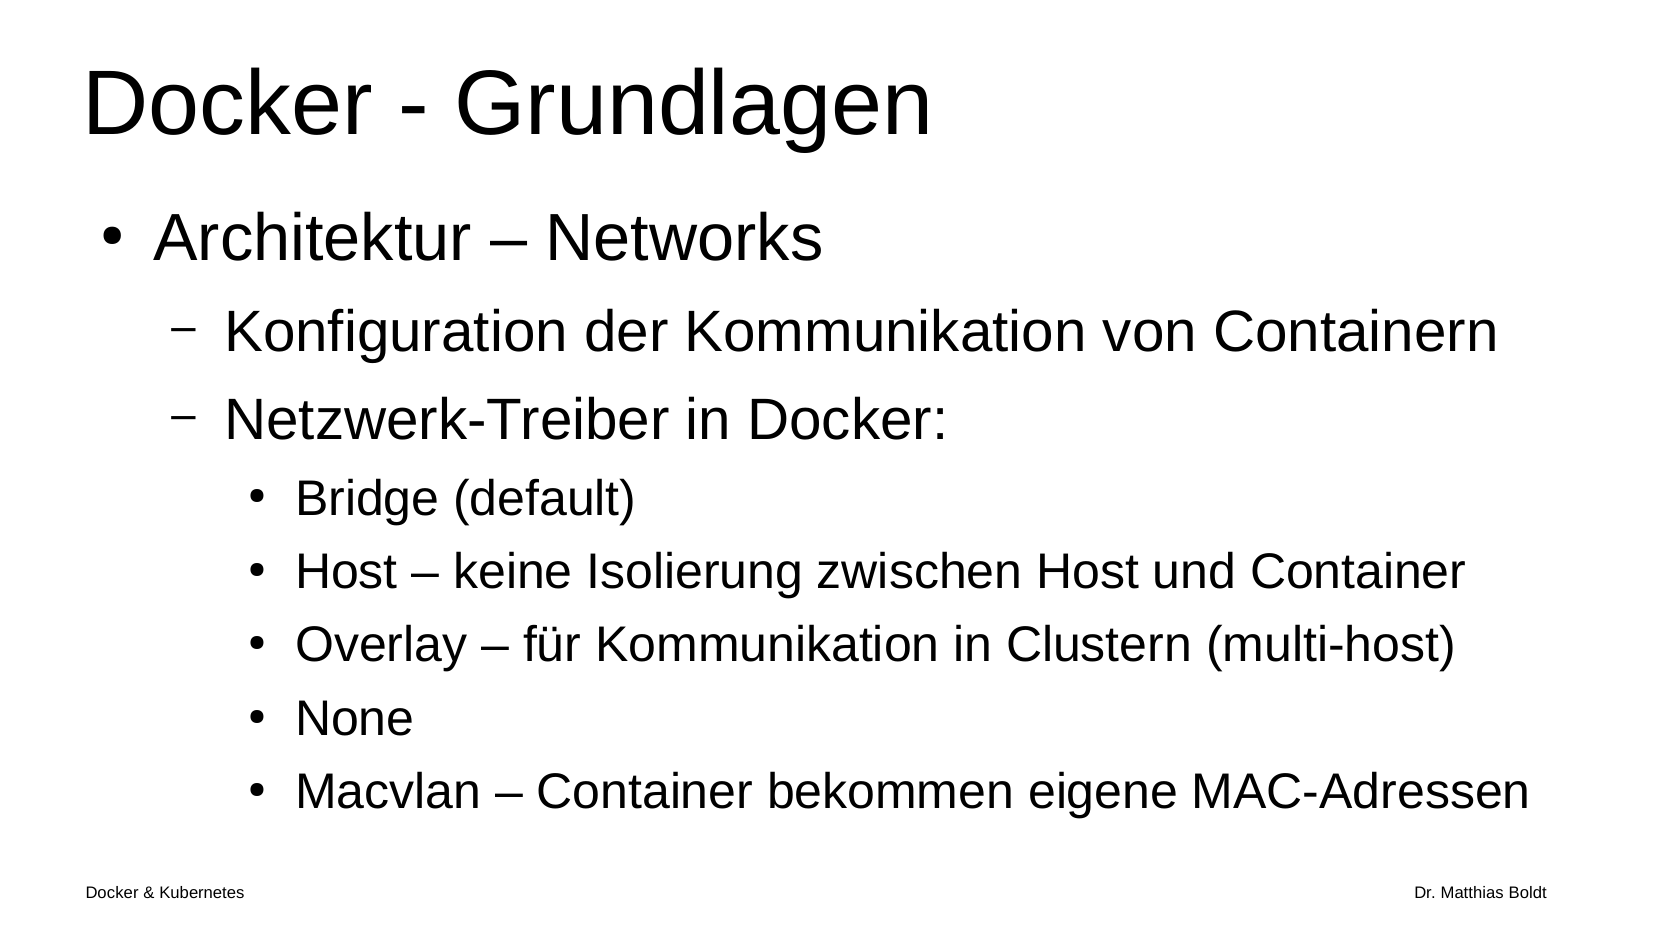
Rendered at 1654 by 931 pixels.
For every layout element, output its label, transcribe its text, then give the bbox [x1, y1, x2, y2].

list Architektur – Networks Konfiguration der Kommunikation von Containern Netzwerk-Treiber in Docker: Bridge (default) Host – keine Isolierung zwischen Host und Container Overlay – für Kommunikation in Clustern (multi-host) None Macvlan – Container bekommen eigene MAC-Adressen [82, 199, 1571, 845]
title Docker - Grundlagen [82, 25, 1571, 181]
text_box Docker & Kubernetes Dr. Matthias Boldt [70, 875, 1563, 910]
